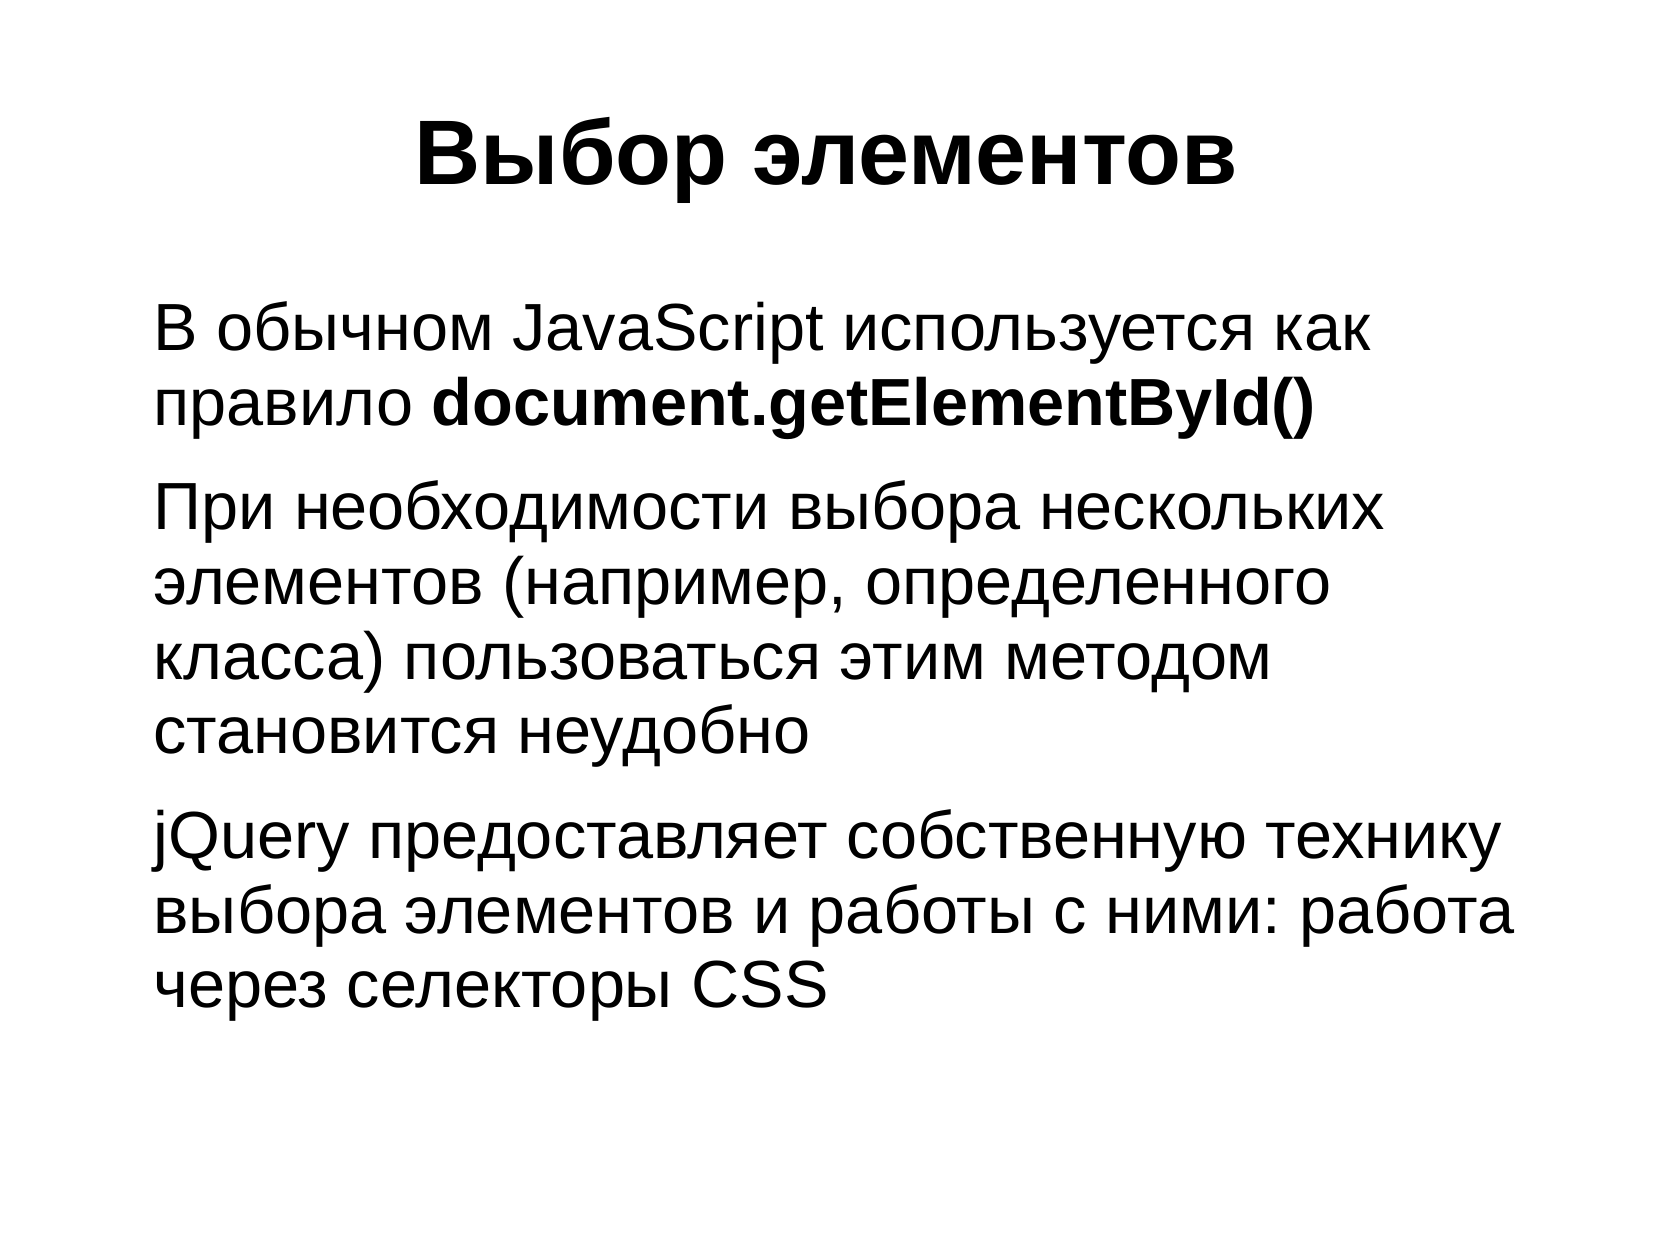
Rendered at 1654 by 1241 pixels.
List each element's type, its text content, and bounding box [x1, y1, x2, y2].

title Выбор элементов [82, 49, 1571, 257]
list В обычном JavaScript используется как правило document.getElementById() При необходимости выбора нескольких элементов (например, определенного класса) пользоваться этим методом становится неудобно jQuery предоставляет собственную технику выбора элементов и работы с ними: работа через селекторы CSS [82, 290, 1571, 1109]
